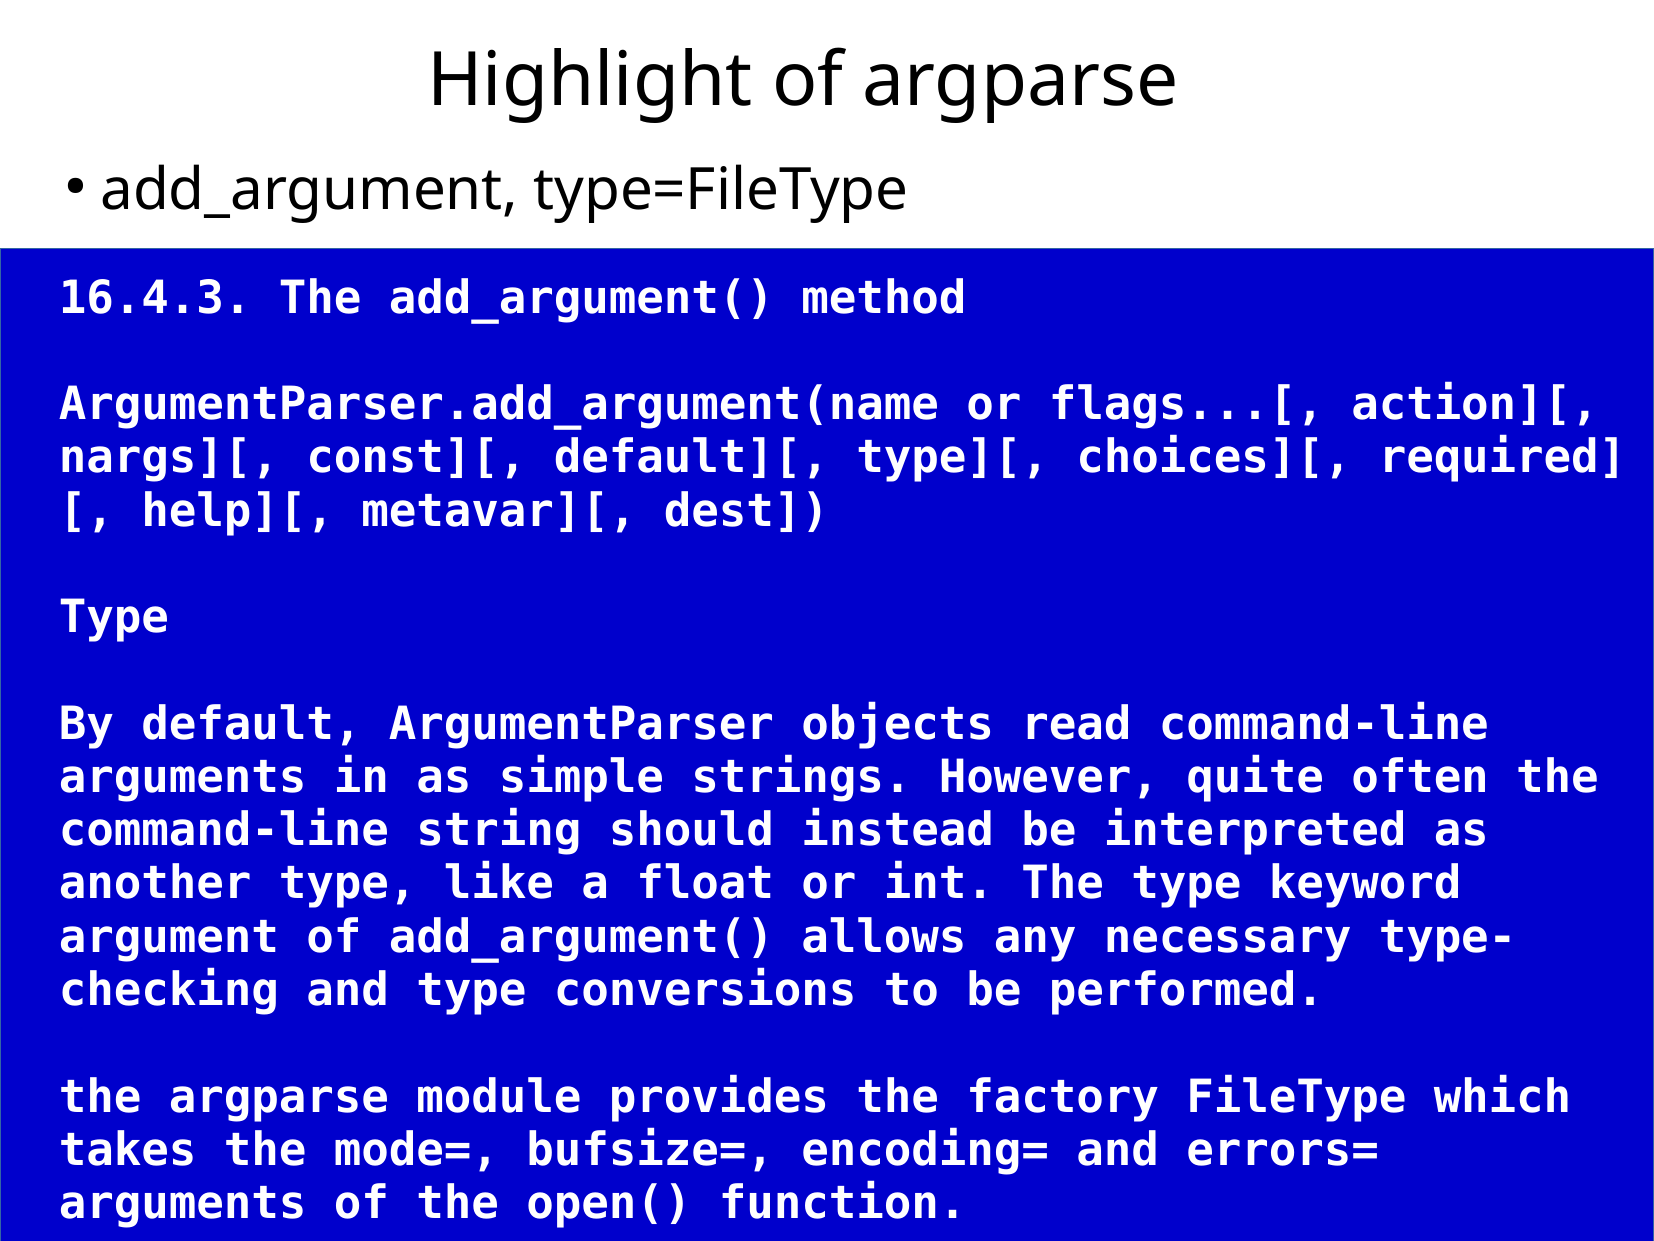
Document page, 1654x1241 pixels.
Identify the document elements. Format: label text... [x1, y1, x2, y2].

title Highlight of argparse [59, 35, 1548, 118]
text_box 16.4.3. The add_argument() method ArgumentParser.add_argument(name or flags...[, action][, nargs][, const][, default][, type][, choices][, required][, help][, metavar][, dest]) Type By default, ArgumentParser objects read command-line arguments in as simple strings. However, quite often the command-line string should instead be interpreted as another type, like a float or int. The type keyword argument of add_argument() allows any necessary type-checking and type conversions to be performed. the argparse module provides the factory FileType which takes the mode=, bufsize=, encoding= and errors= arguments of the open() function. [0, 248, 1654, 1241]
subtitle add_argument, type=FileType [29, 147, 1625, 225]
